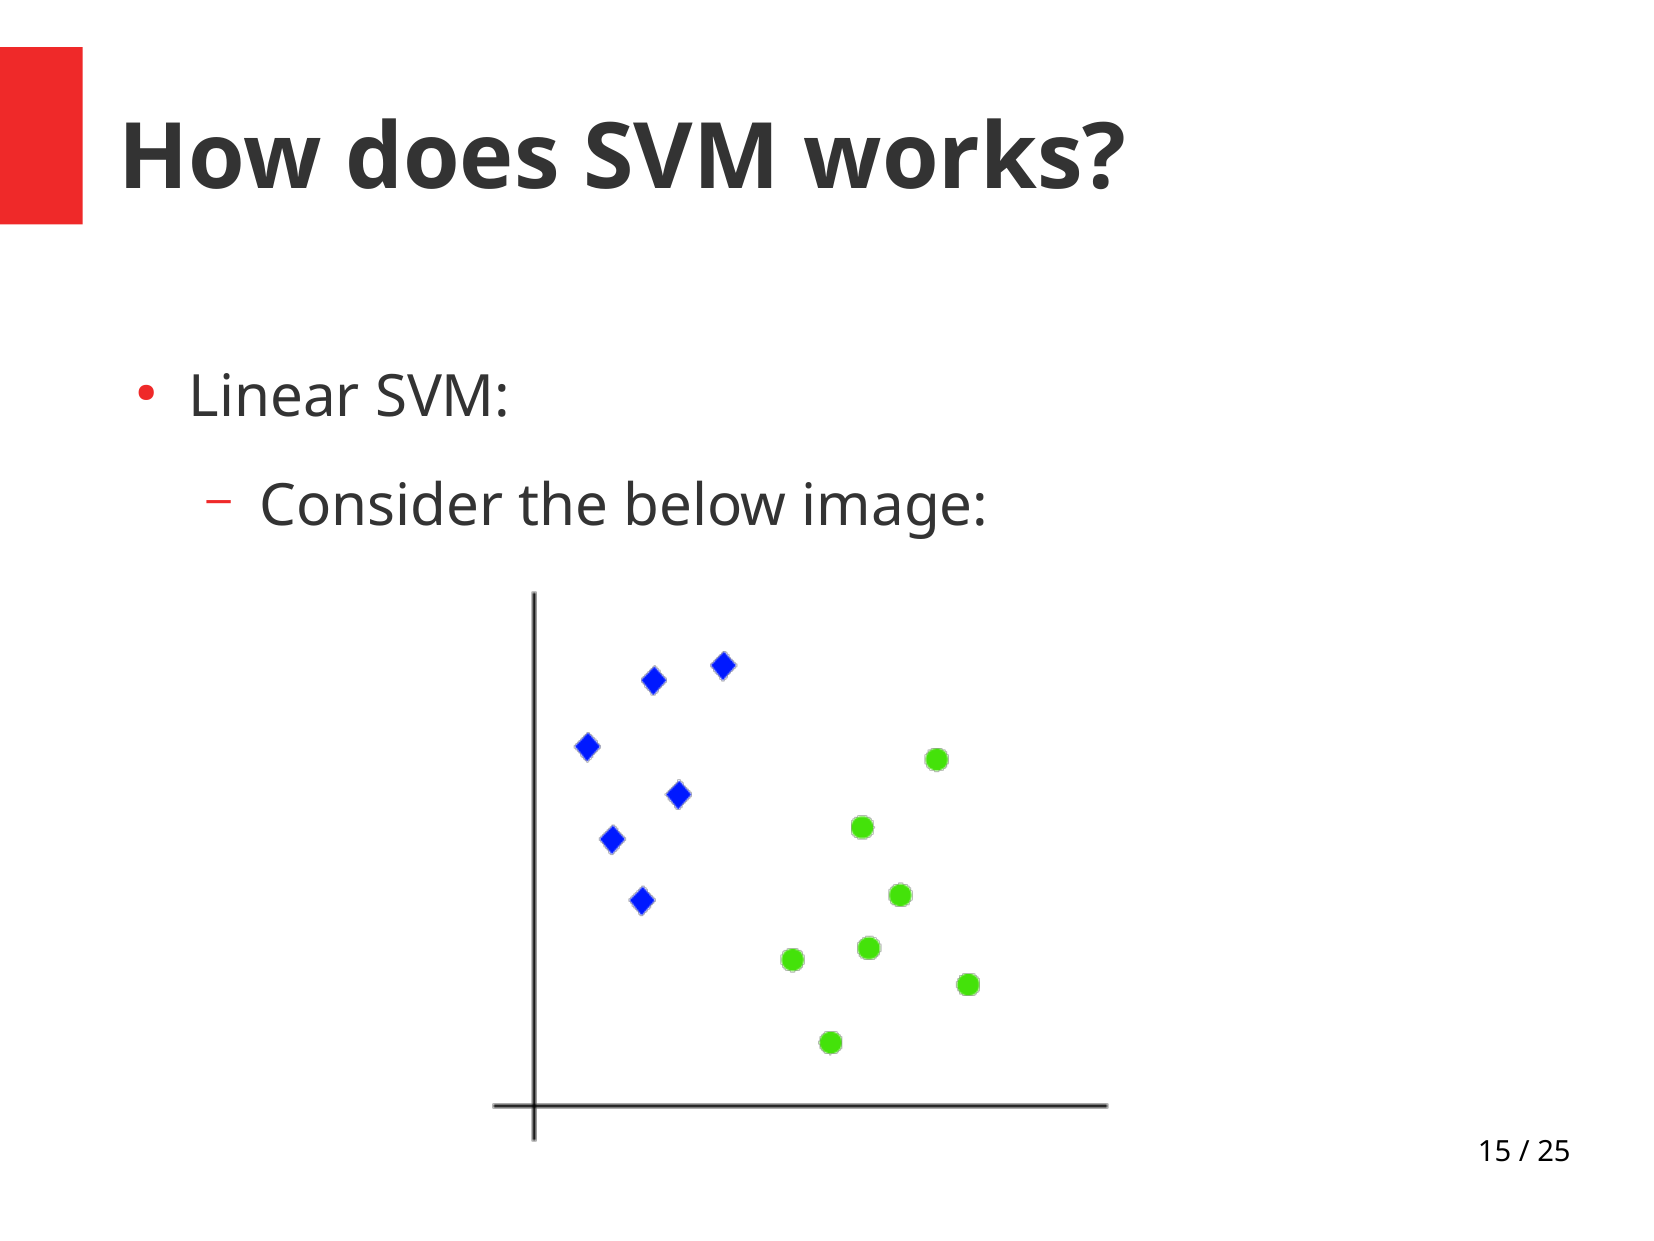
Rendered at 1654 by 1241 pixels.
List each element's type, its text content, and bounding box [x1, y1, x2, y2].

picture [482, 578, 1182, 1154]
list Linear SVM: Consider the below image: [118, 354, 1536, 1074]
title How does SVM works? [118, 49, 1571, 257]
